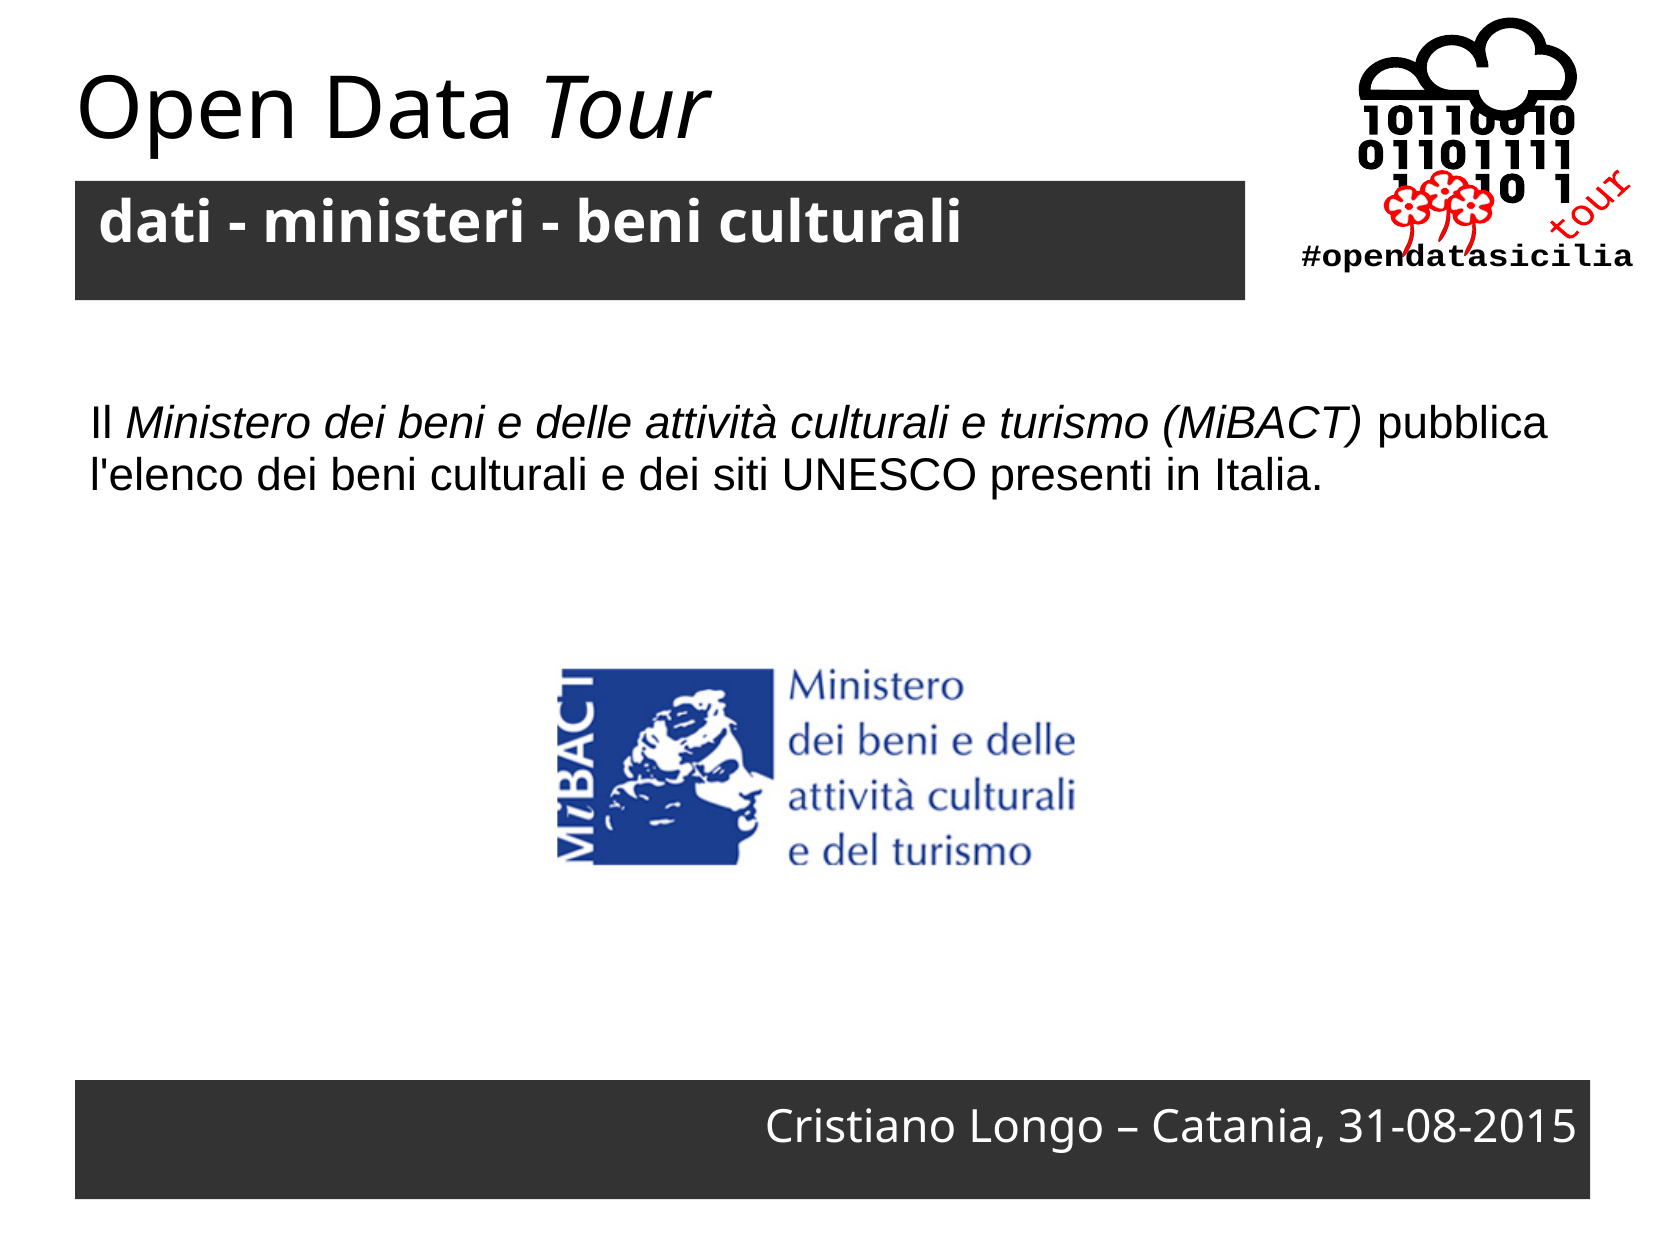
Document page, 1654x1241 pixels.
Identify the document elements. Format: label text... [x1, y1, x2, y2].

text_box Il Ministero dei beni e delle attività culturali e turismo (MiBACT) pubblica l'elenco dei beni culturali e dei siti UNESCO presenti in Italia. [75, 390, 1576, 526]
list dati - ministeri - beni culturali [75, 180, 1246, 301]
picture [1302, 17, 1633, 273]
list Cristiano Longo – Catania, 31-08-2015 [75, 1080, 1591, 1200]
list Open Data Tour [75, 45, 1246, 165]
picture [556, 666, 1081, 871]
